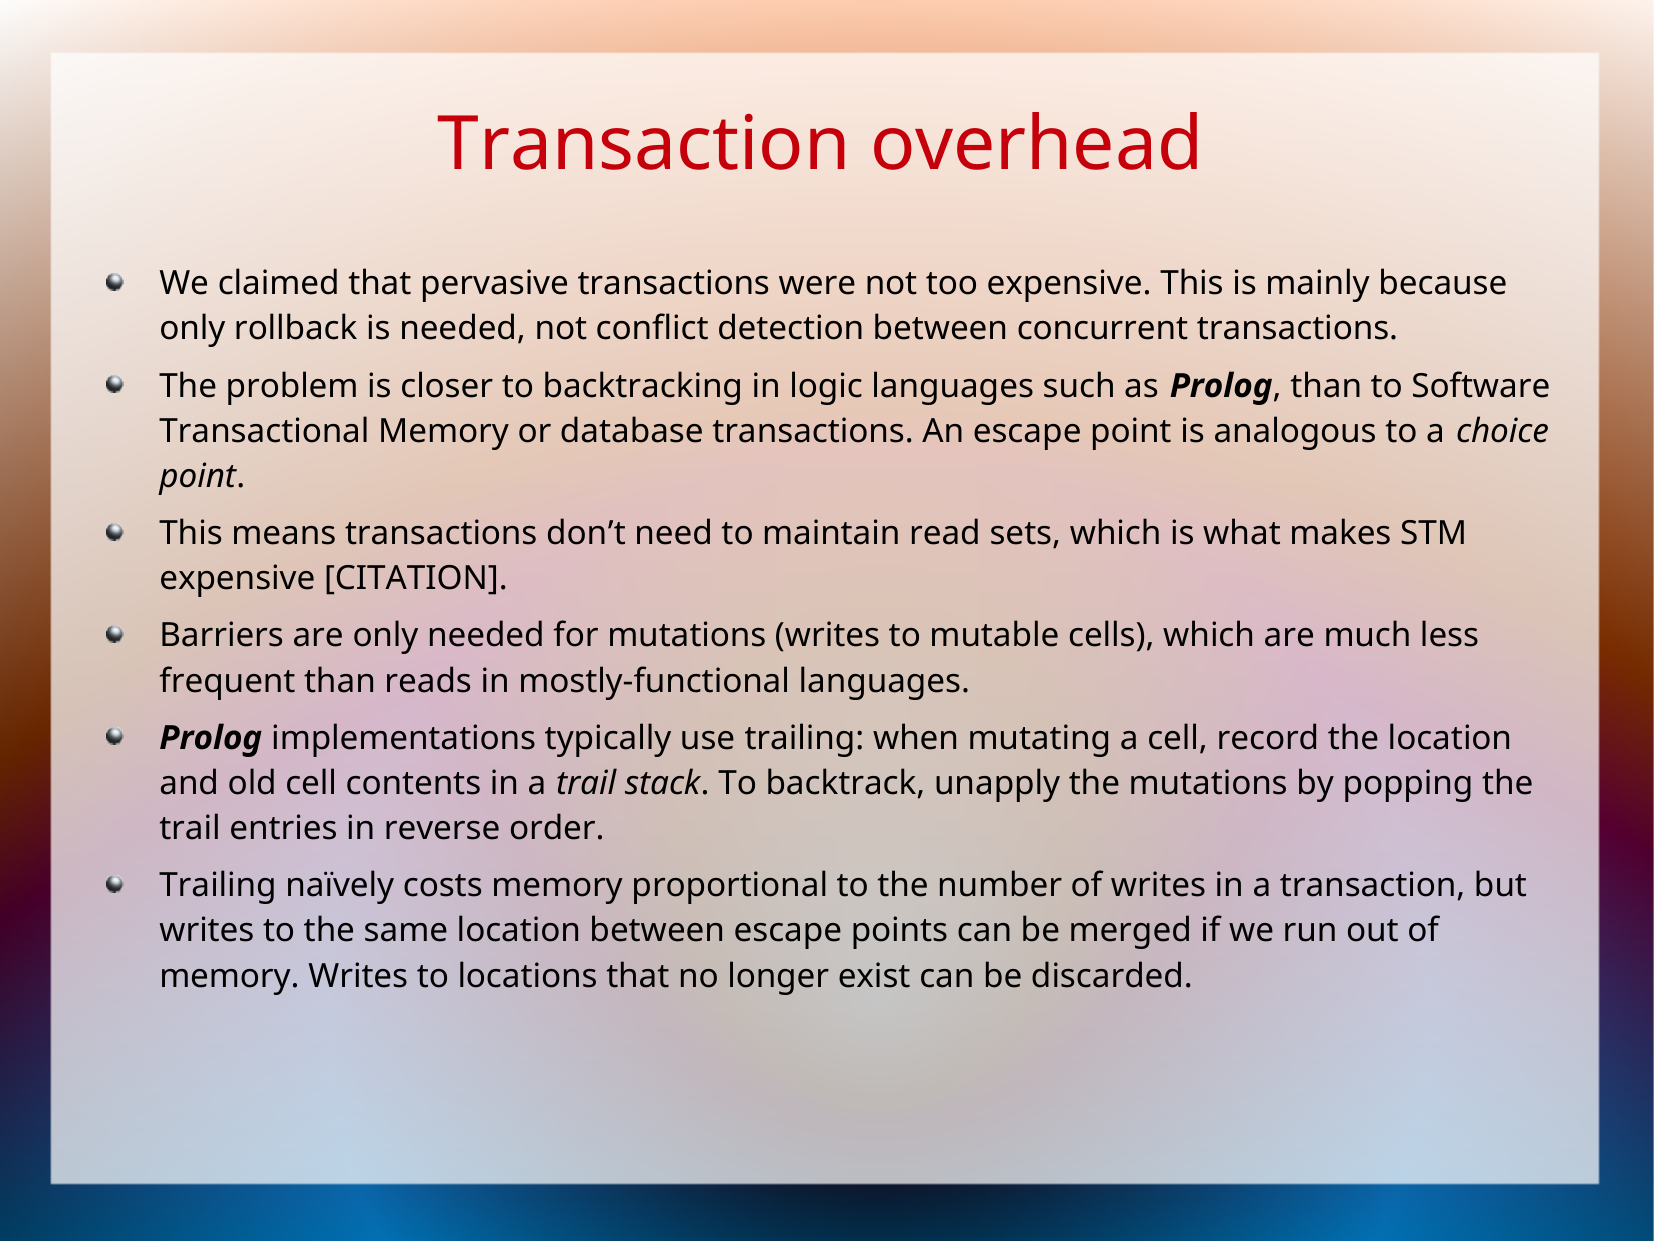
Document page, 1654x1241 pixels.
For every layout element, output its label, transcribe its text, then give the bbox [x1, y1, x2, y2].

title Transaction overhead [76, 43, 1565, 237]
list We claimed that pervasive transactions were not too expensive. This is mainly because only rollback is needed, not conflict detection between concurrent transactions. The problem is closer to backtracking in logic languages such as Prolog, than to Software Transactional Memory or database transactions. An escape point is analogous to a choice point. This means transactions don’t need to maintain read sets, which is what makes STM expensive [CITATION]. Barriers are only needed for mutations (writes to mutable cells), which are much less frequent than reads in mostly-functional languages. Prolog implementations typically use trailing: when mutating a cell, record the location and old cell contents in a trail stack. To backtrack, unapply the mutations by popping the trail entries in reverse order. Trailing naïvely costs memory proportional to the number of writes in a transaction, but writes to the same location between escape points can be merged if we run out of memory. Writes to locations that no longer exist can be discarded. [88, 259, 1577, 1063]
picture [0, 0, 1654, 1241]
